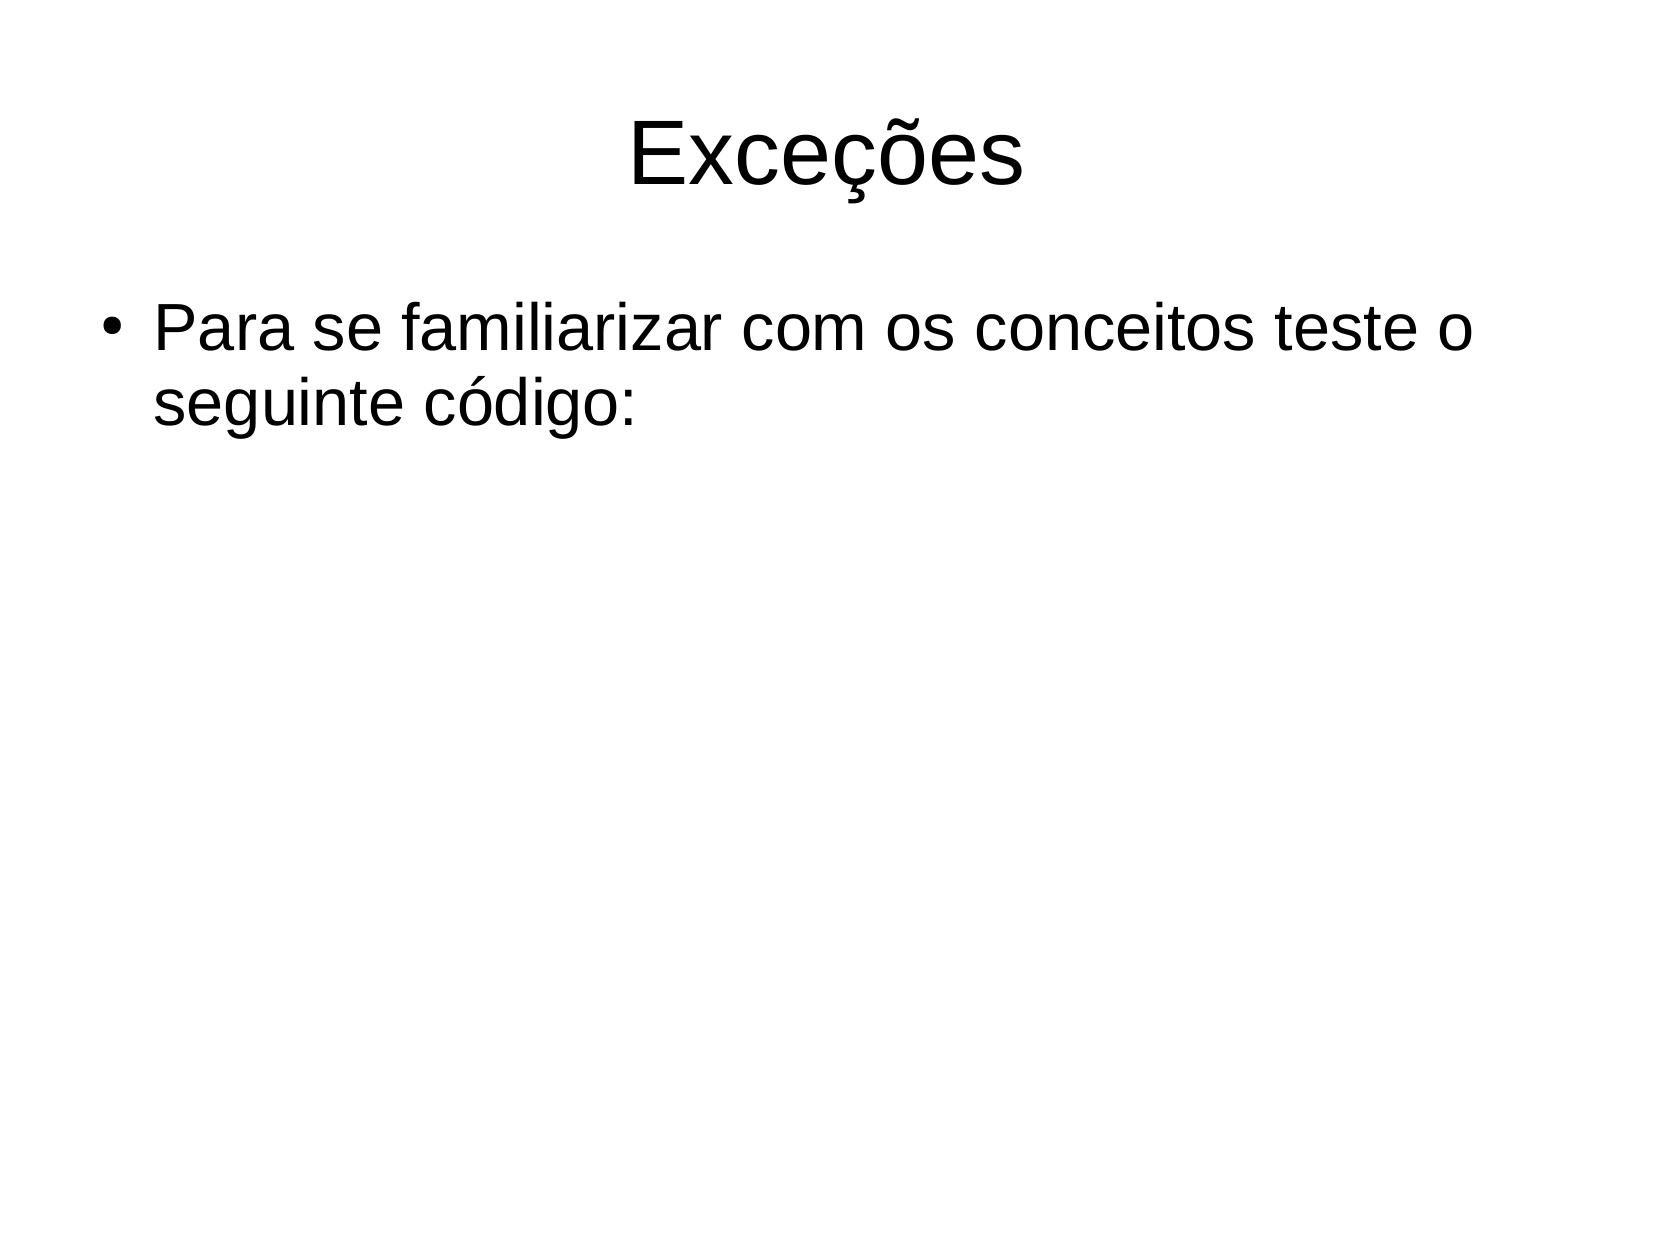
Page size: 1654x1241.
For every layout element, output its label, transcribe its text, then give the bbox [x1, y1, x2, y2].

list Para se familiarizar com os conceitos teste o seguinte código: [82, 290, 1571, 1109]
title Exceções [82, 49, 1571, 257]
